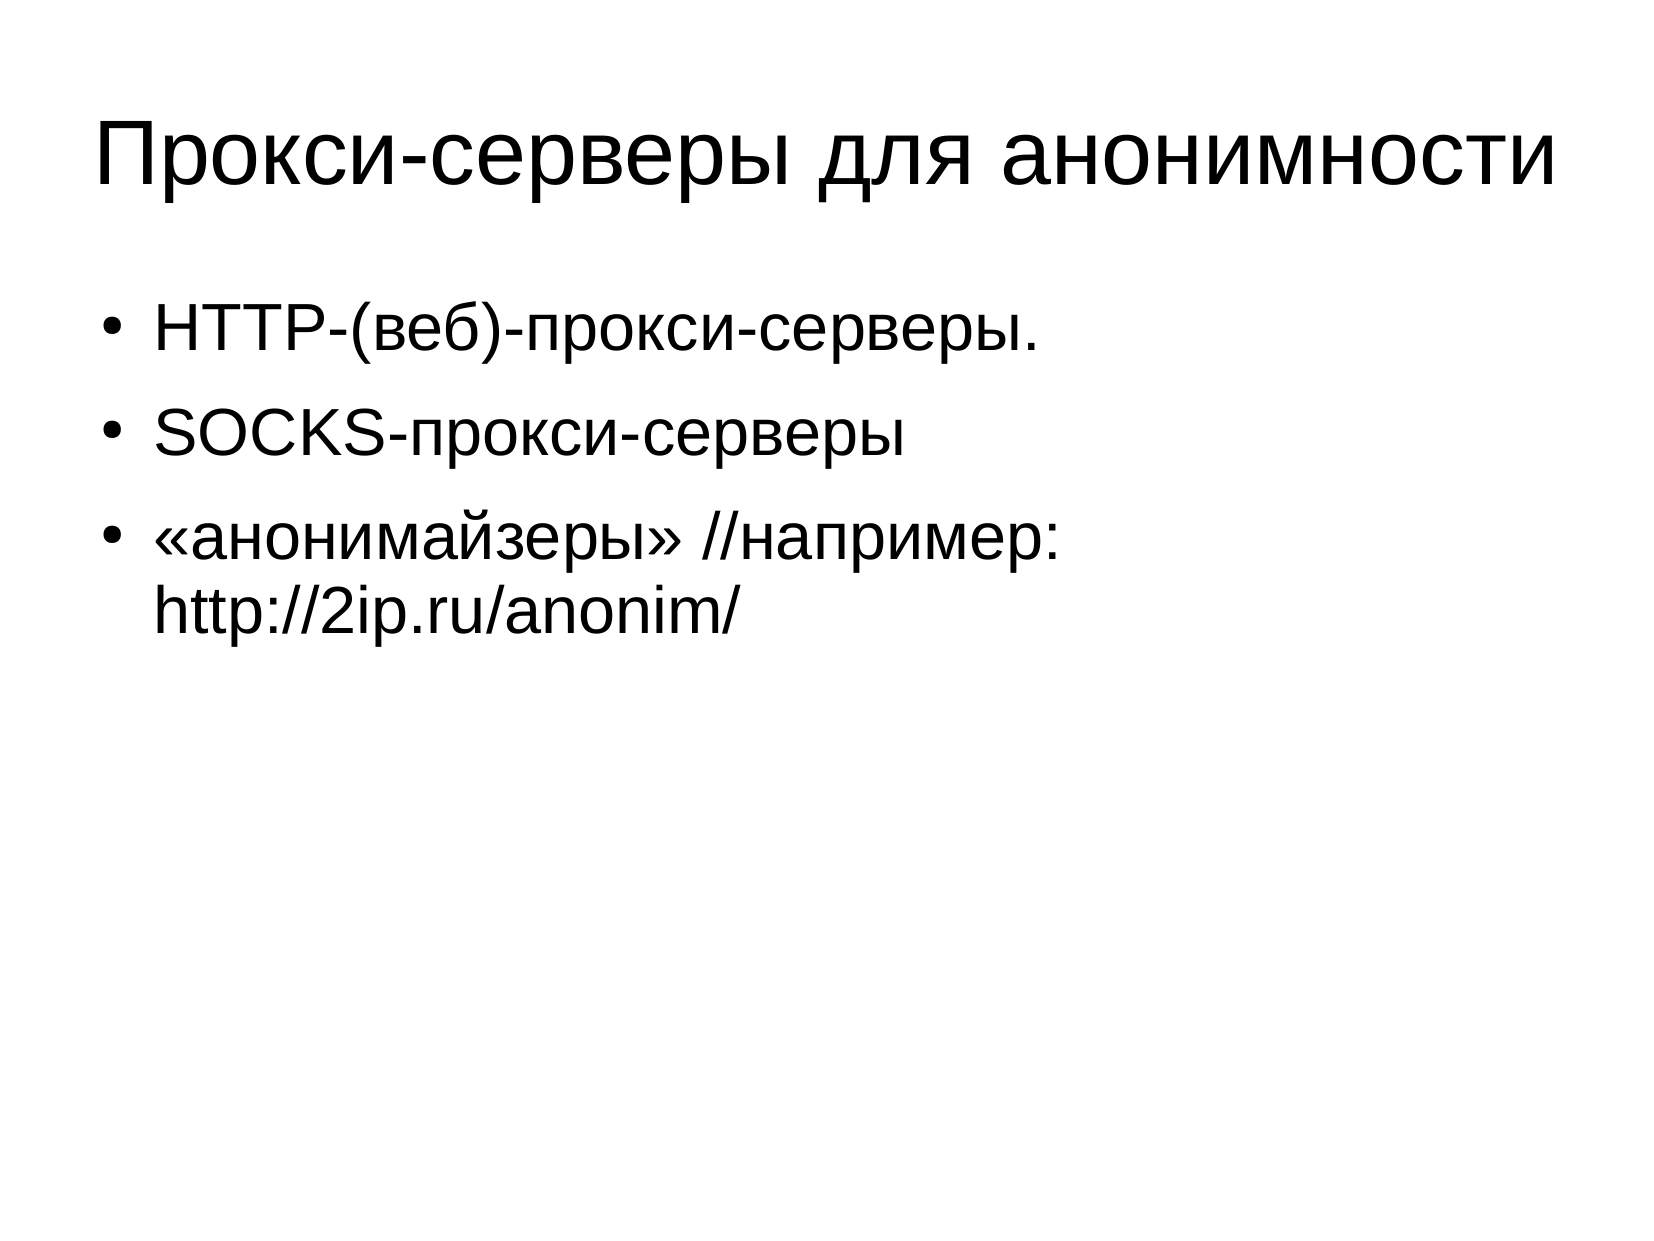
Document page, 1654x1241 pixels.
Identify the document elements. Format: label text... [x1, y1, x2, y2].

list HTTP-(веб)-прокси-серверы. SOCKS-прокси-серверы «анонимайзеры» //например: http://2ip.ru/anonim/ [82, 290, 1571, 1010]
title Прокси-серверы для анонимности [82, 49, 1571, 257]
